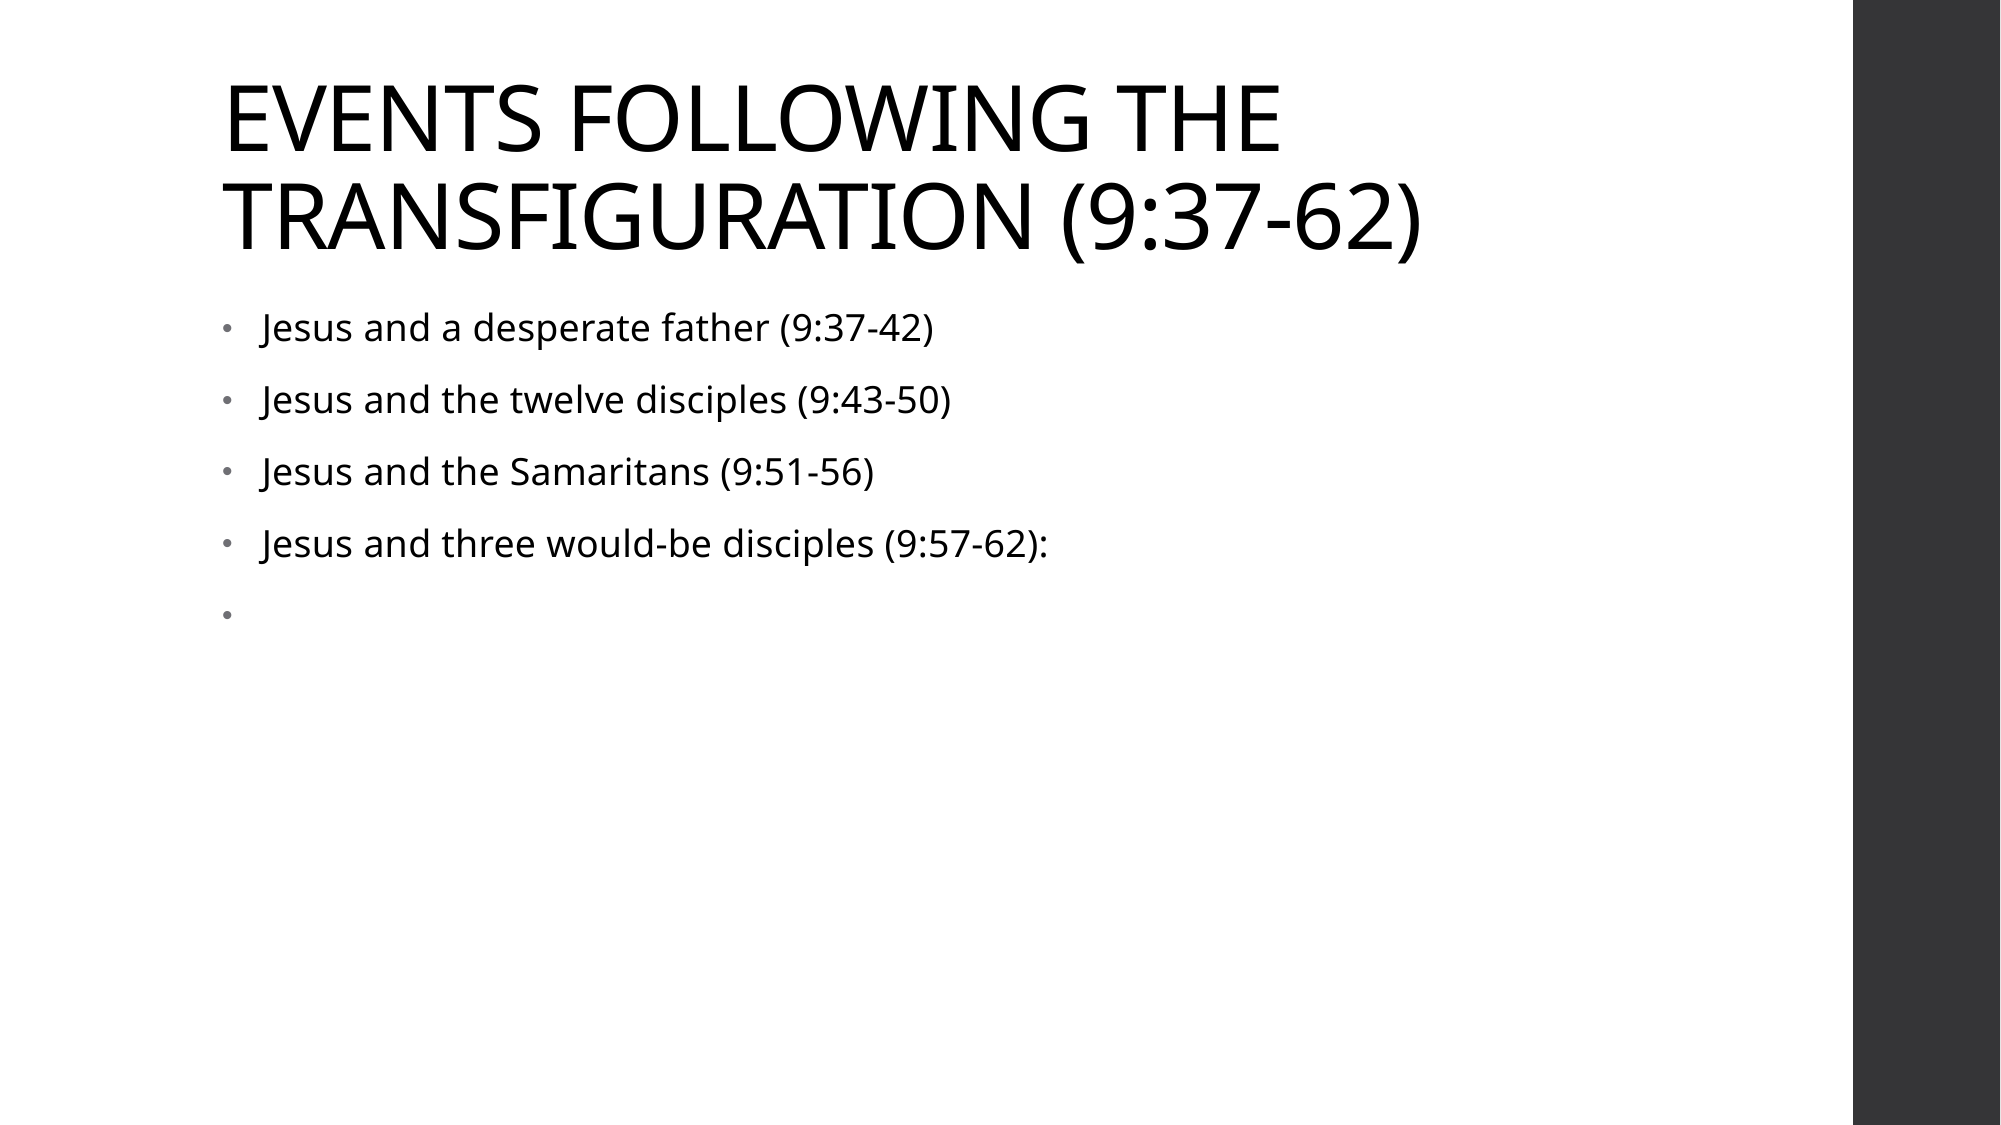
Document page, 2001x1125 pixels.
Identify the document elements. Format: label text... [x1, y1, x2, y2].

title EVENTS FOLLOWING THE TRANSFIGURATION (9:37-62) [206, 60, 1797, 278]
list Jesus and a desperate father (9:37-42) Jesus and the twelve disciples (9:43-50) Jesus and the Samaritans (9:51-56) Jesus and three would-be disciples (9:57-62): [206, 299, 1617, 1014]
